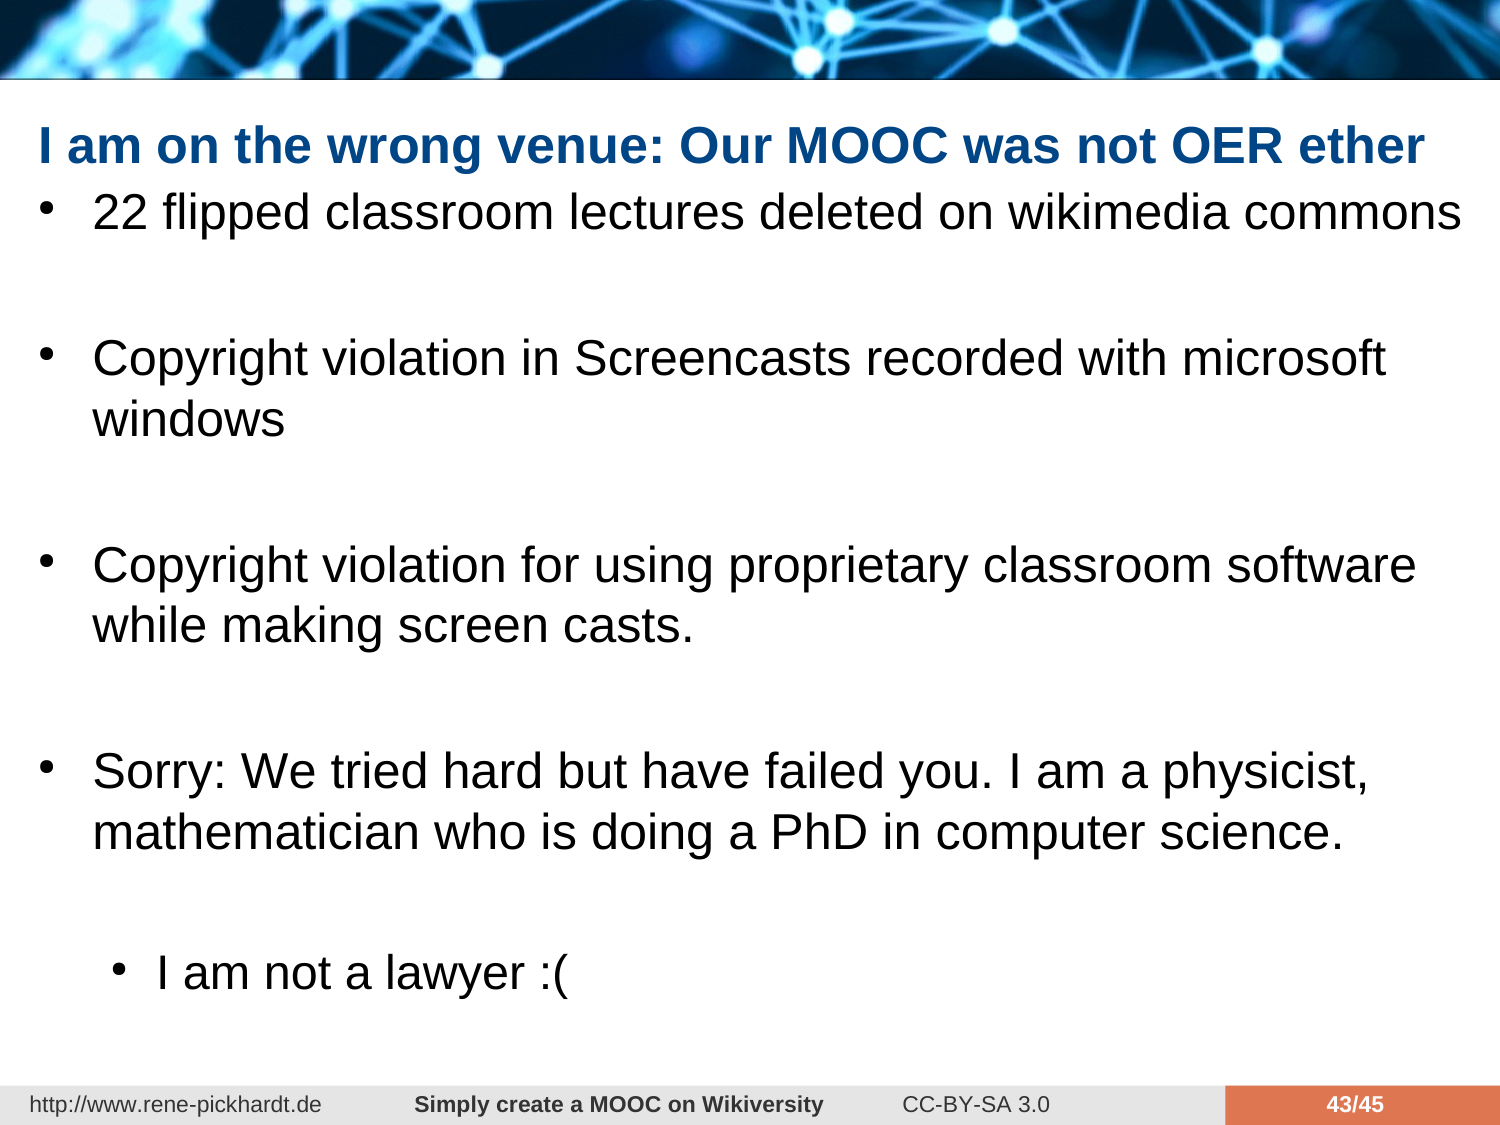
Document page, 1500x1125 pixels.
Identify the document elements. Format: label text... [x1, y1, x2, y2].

list 22 flipped classroom lectures deleted on wikimedia commons Copyright violation in Screencasts recorded with microsoft windows Copyright violation for using proprietary classroom software while making screen casts. Sorry: We tried hard but have failed you. I am a physicist, mathematician who is doing a PhD in computer science. I am not a lawyer :( [23, 171, 1483, 1061]
title I am on the wrong venue: Our MOOC was not OER ether [23, 112, 1500, 187]
picture [0, 0, 1500, 80]
